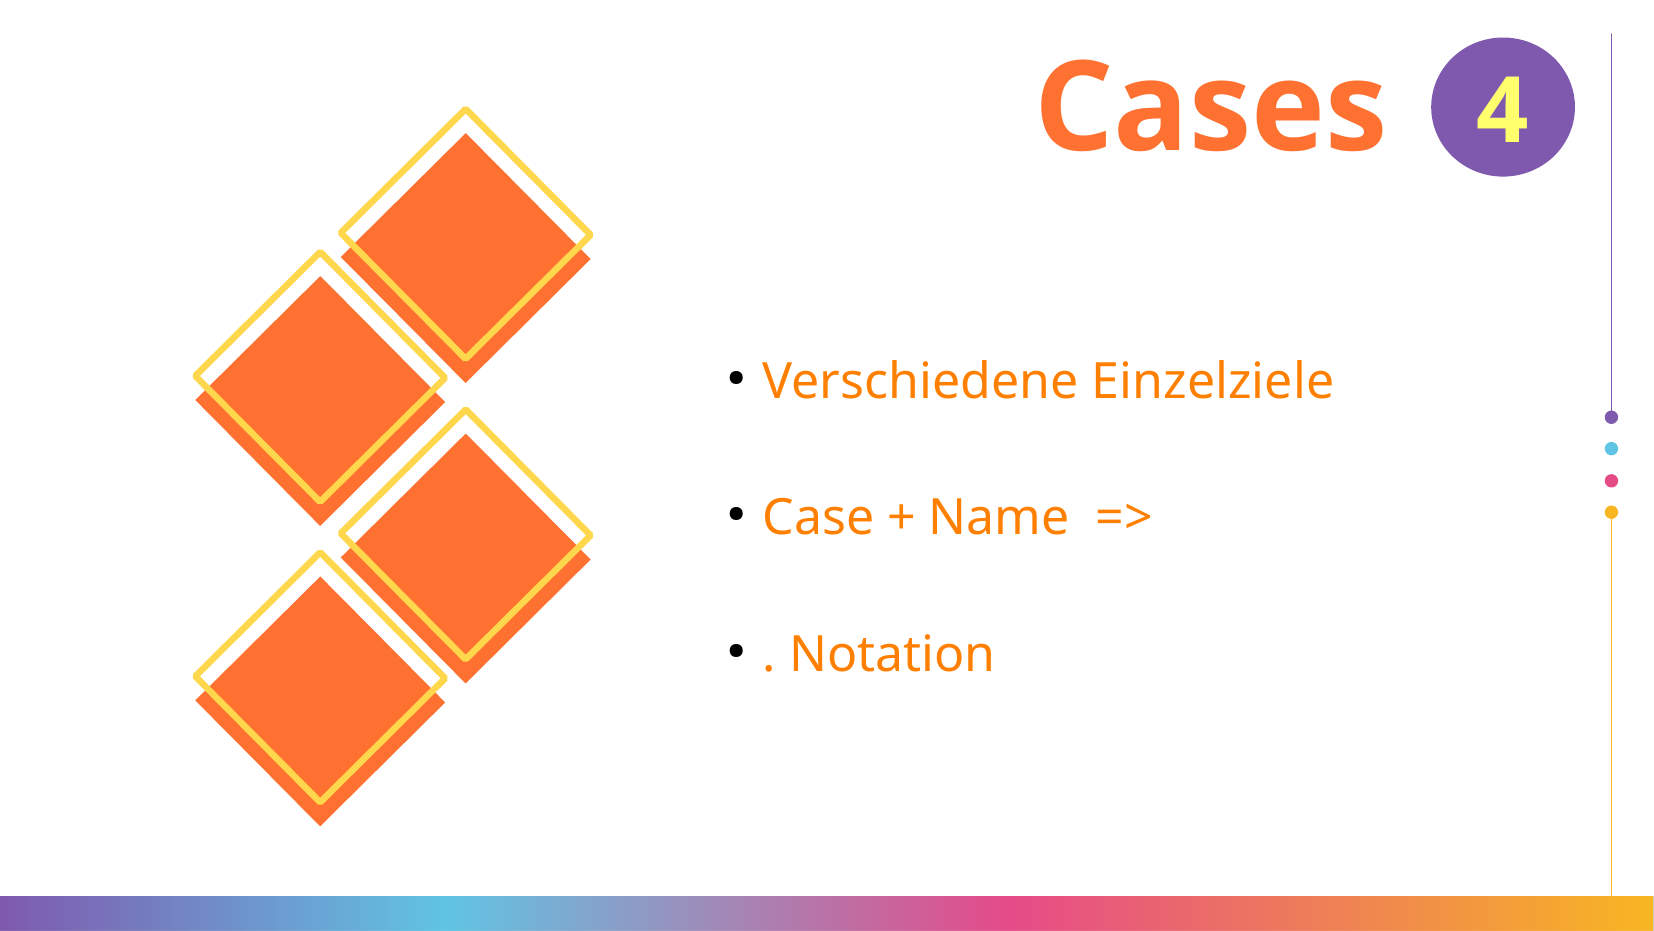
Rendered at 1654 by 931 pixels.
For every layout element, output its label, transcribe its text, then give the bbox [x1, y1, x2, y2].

text_box Verschiedene Einzelziele Case + Name => . Notation [712, 337, 1583, 628]
title Cases [750, 16, 1388, 188]
picture [0, 896, 1654, 931]
text_box 4 [1431, 37, 1576, 177]
